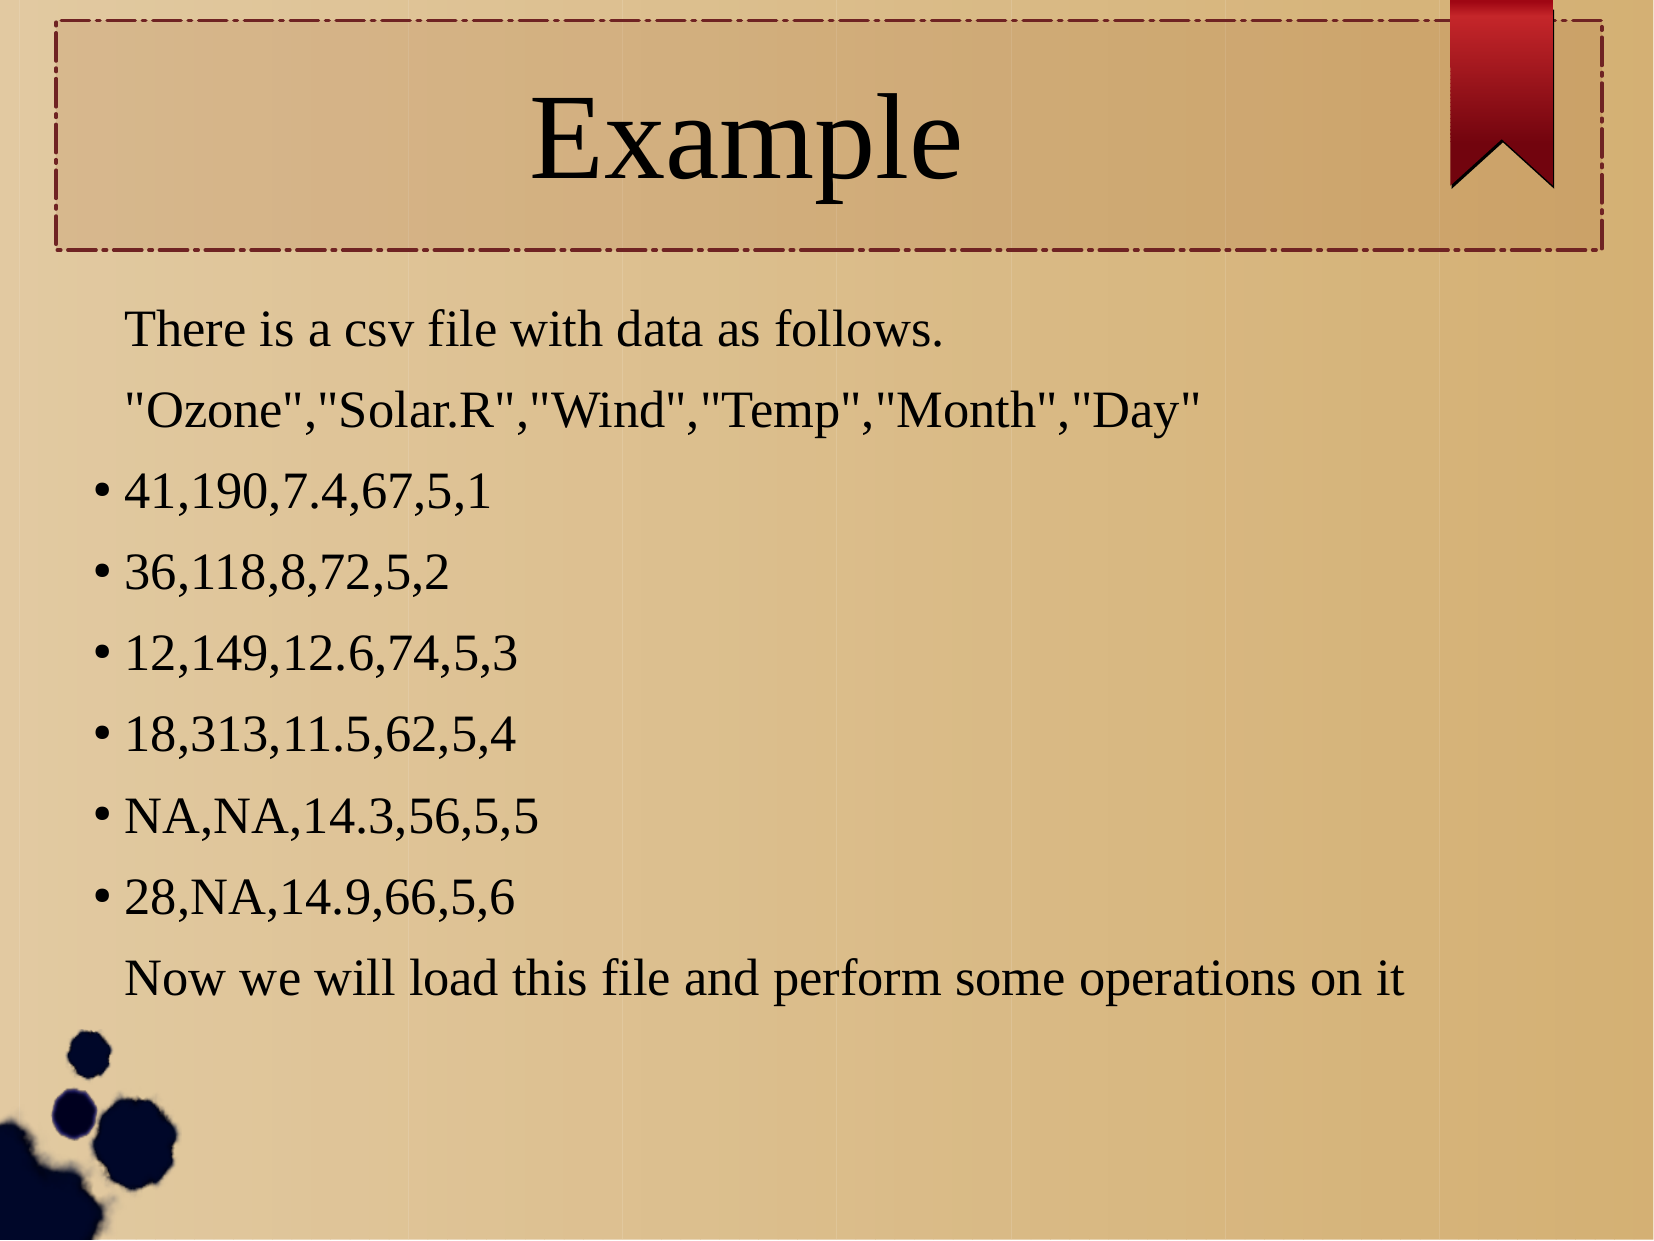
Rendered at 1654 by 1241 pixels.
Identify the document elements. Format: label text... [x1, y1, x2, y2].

title Example [82, 47, 1412, 229]
list There is a csv file with data as follows. "Ozone","Solar.R","Wind","Temp","Month","Day" 41,190,7.4,67,5,1 36,118,8,72,5,2 12,149,12.6,74,5,3 18,313,11.5,62,5,4 NA,NA,14.3,56,5,5 28,NA,14.9,66,5,6 Now we will load this file and perform some operations on it [82, 299, 1571, 1019]
